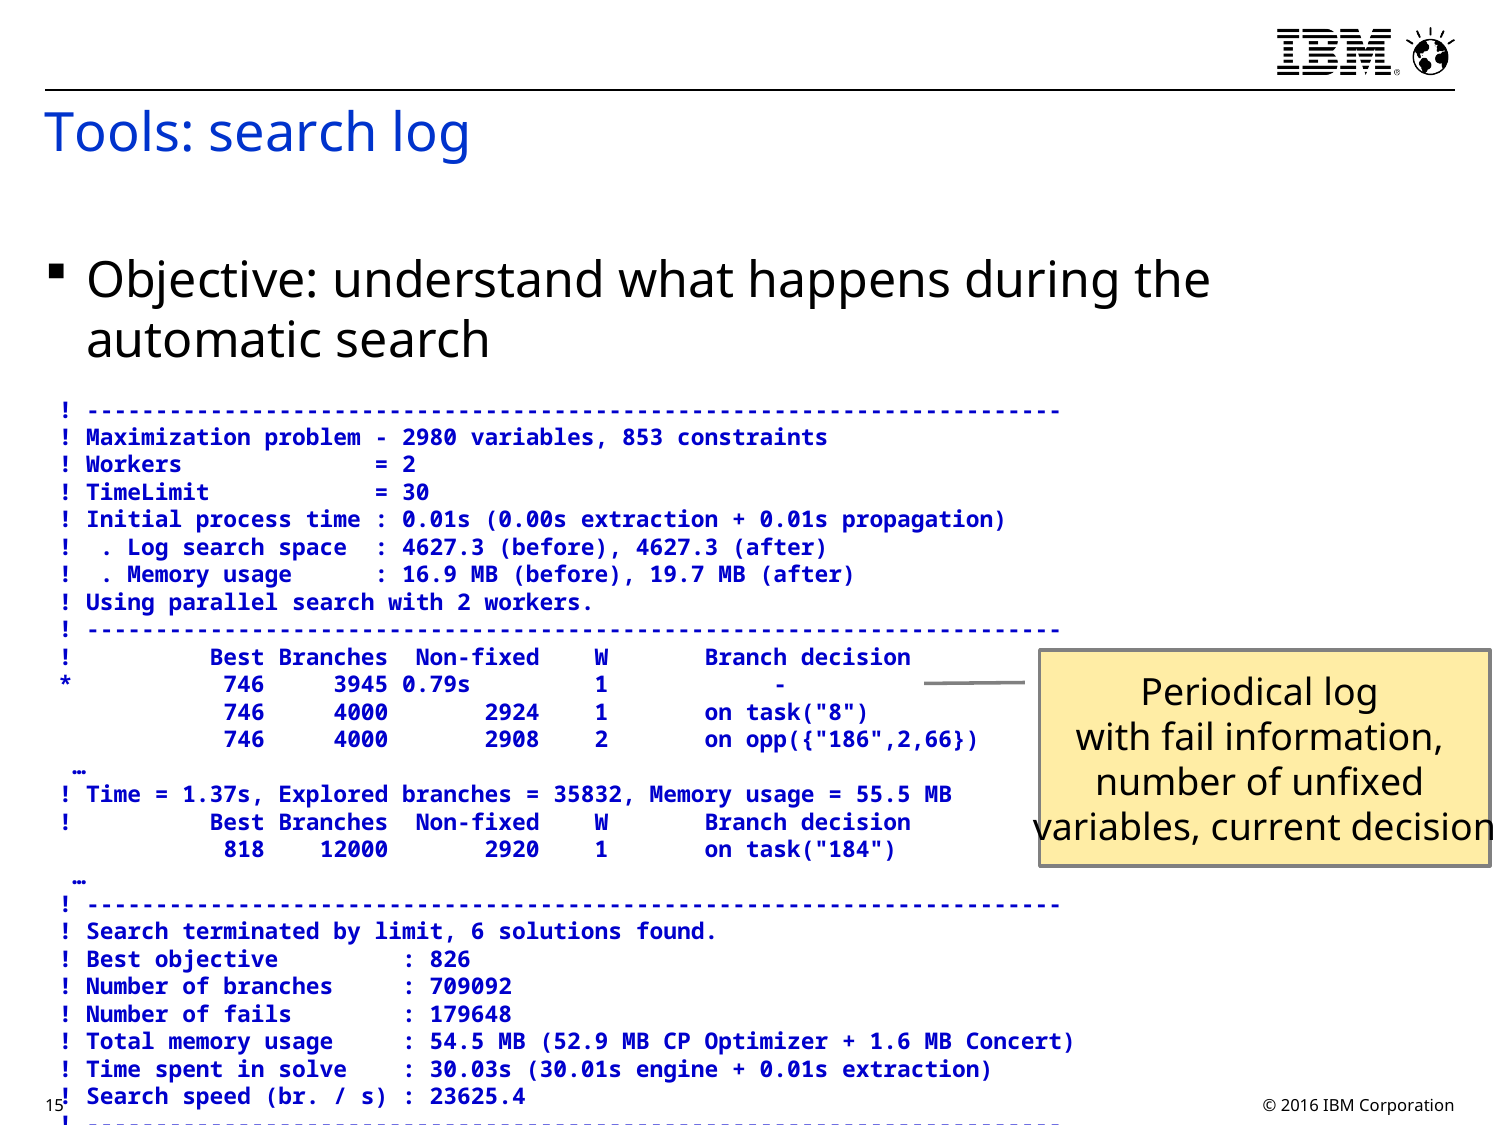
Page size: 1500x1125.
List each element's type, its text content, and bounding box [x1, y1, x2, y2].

title Tools: search log [29, 97, 1455, 203]
text_box Periodical log with fail information, number of unfixed variables, current decision [1040, 650, 1490, 866]
list Objective: understand what happens during the automatic search ! ----------------------------------------------------------------------- ! Maximization problem - 2980 variables, 853 constraints ! Workers = 2 ! TimeLimit = 30 ! Initial process time : 0.01s (0.00s extraction + 0.01s propagation) ! . Log search space : 4627.3 (before), 4627.3 (after) ! . Memory usage : 16.9 MB (before), 19.7 MB (after) ! Using parallel search with 2 workers. ! ----------------------------------------------------------------------- ! Best Branches Non-fixed W Branch decision * 746 3945 0.79s 1 - 746 4000 2924 1 on task("8") 746 4000 2908 2 on opp({"186",2,66}) … ! Time = 1.37s, Explored branches = 35832, Memory usage = 55.5 MB ! Best Branches Non-fixed W Branch decision 818 12000 2920 1 on task("184") … ! ----------------------------------------------------------------------- ! Search terminated by limit, 6 solutions found. ! Best objective : 826 ! Number of branches : 709092 ! Number of fails : 179648 ! Total memory usage : 54.5 MB (52.9 MB CP Optimizer + 1.6 MB Concert) ! Time spent in solve : 30.03s (30.01s engine + 0.01s extraction) ! Search speed (br. / s) : 23625.4 ! ----------------------------------------------------------------------- [29, 239, 1455, 1085]
picture [1260, 10, 1468, 90]
